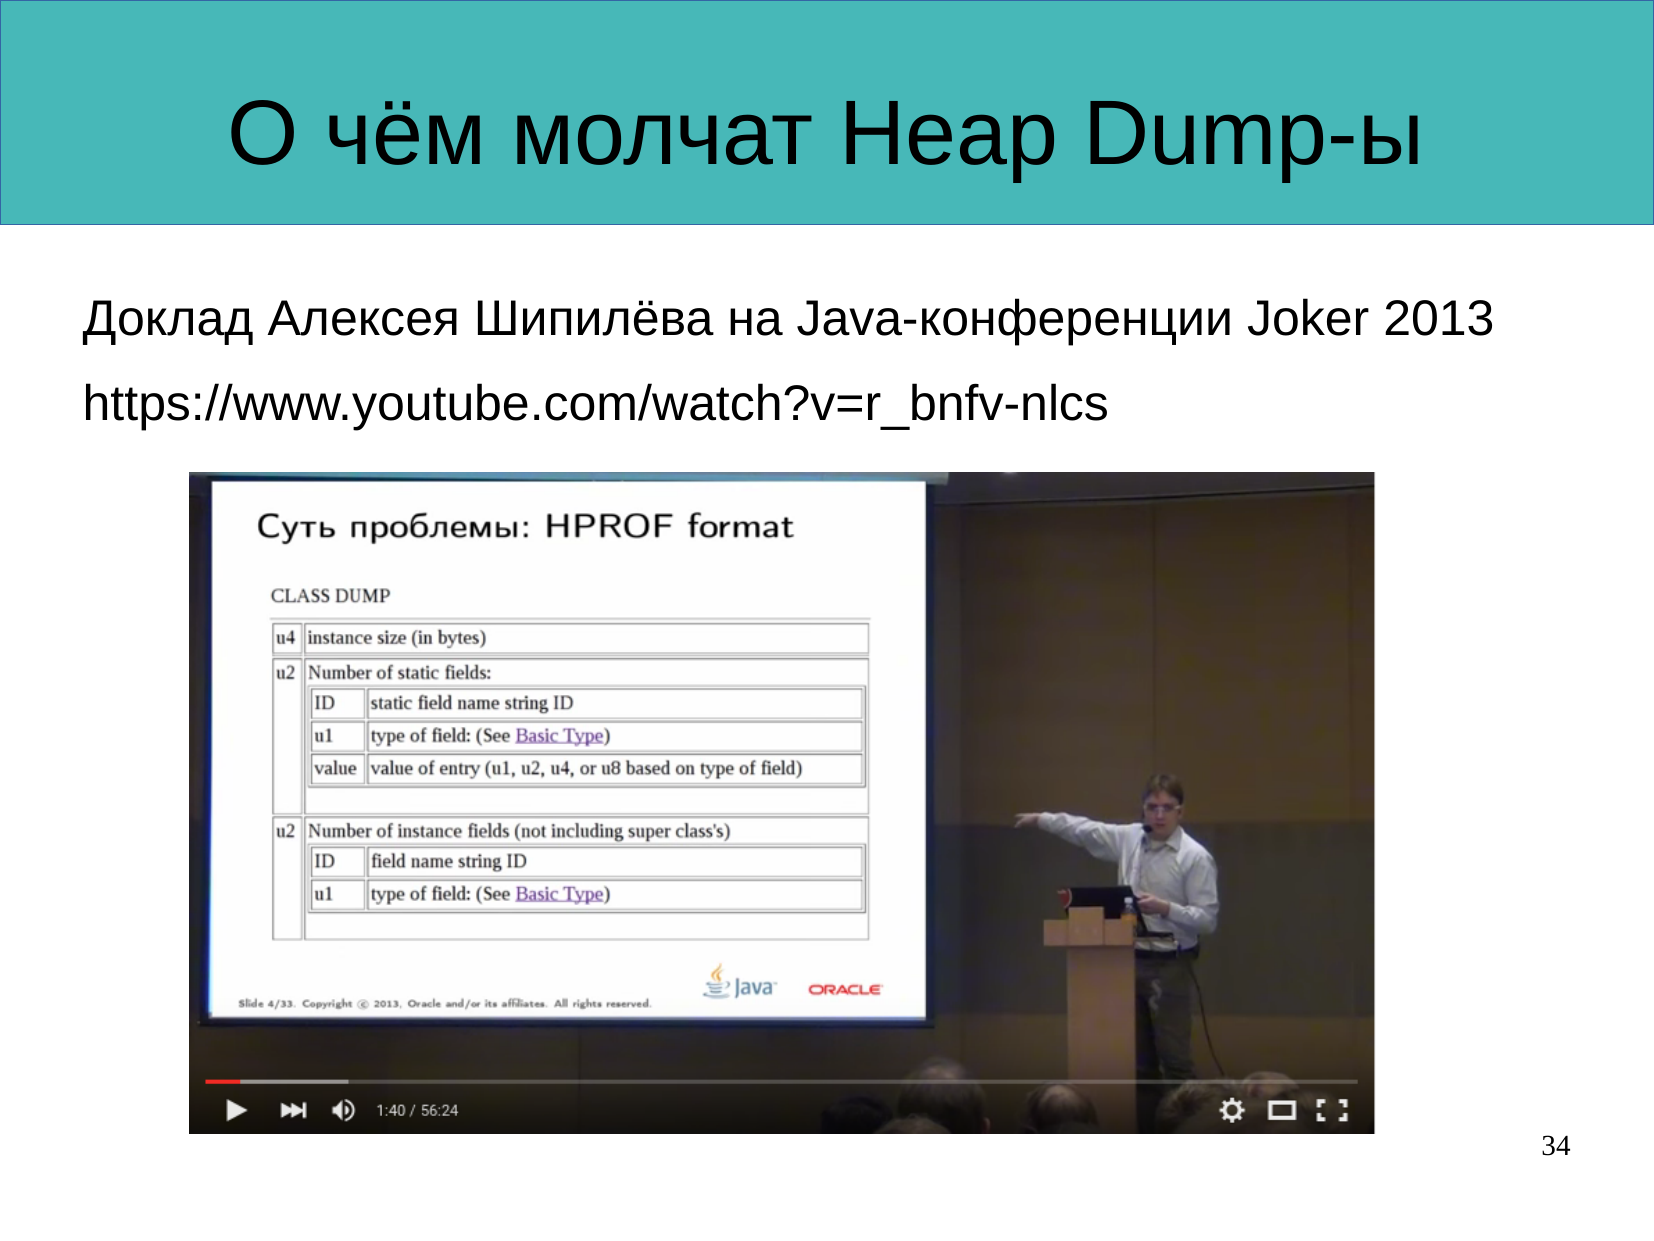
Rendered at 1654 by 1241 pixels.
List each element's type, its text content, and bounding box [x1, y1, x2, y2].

title О чём молчат Heap Dump-ы [82, 29, 1571, 237]
picture [189, 472, 1376, 1134]
list Доклад Алексея Шипилёва на Java-конференции Joker 2013 https://www.youtube.com/watch?v=r_bnfv-nlcs [82, 290, 1571, 1010]
